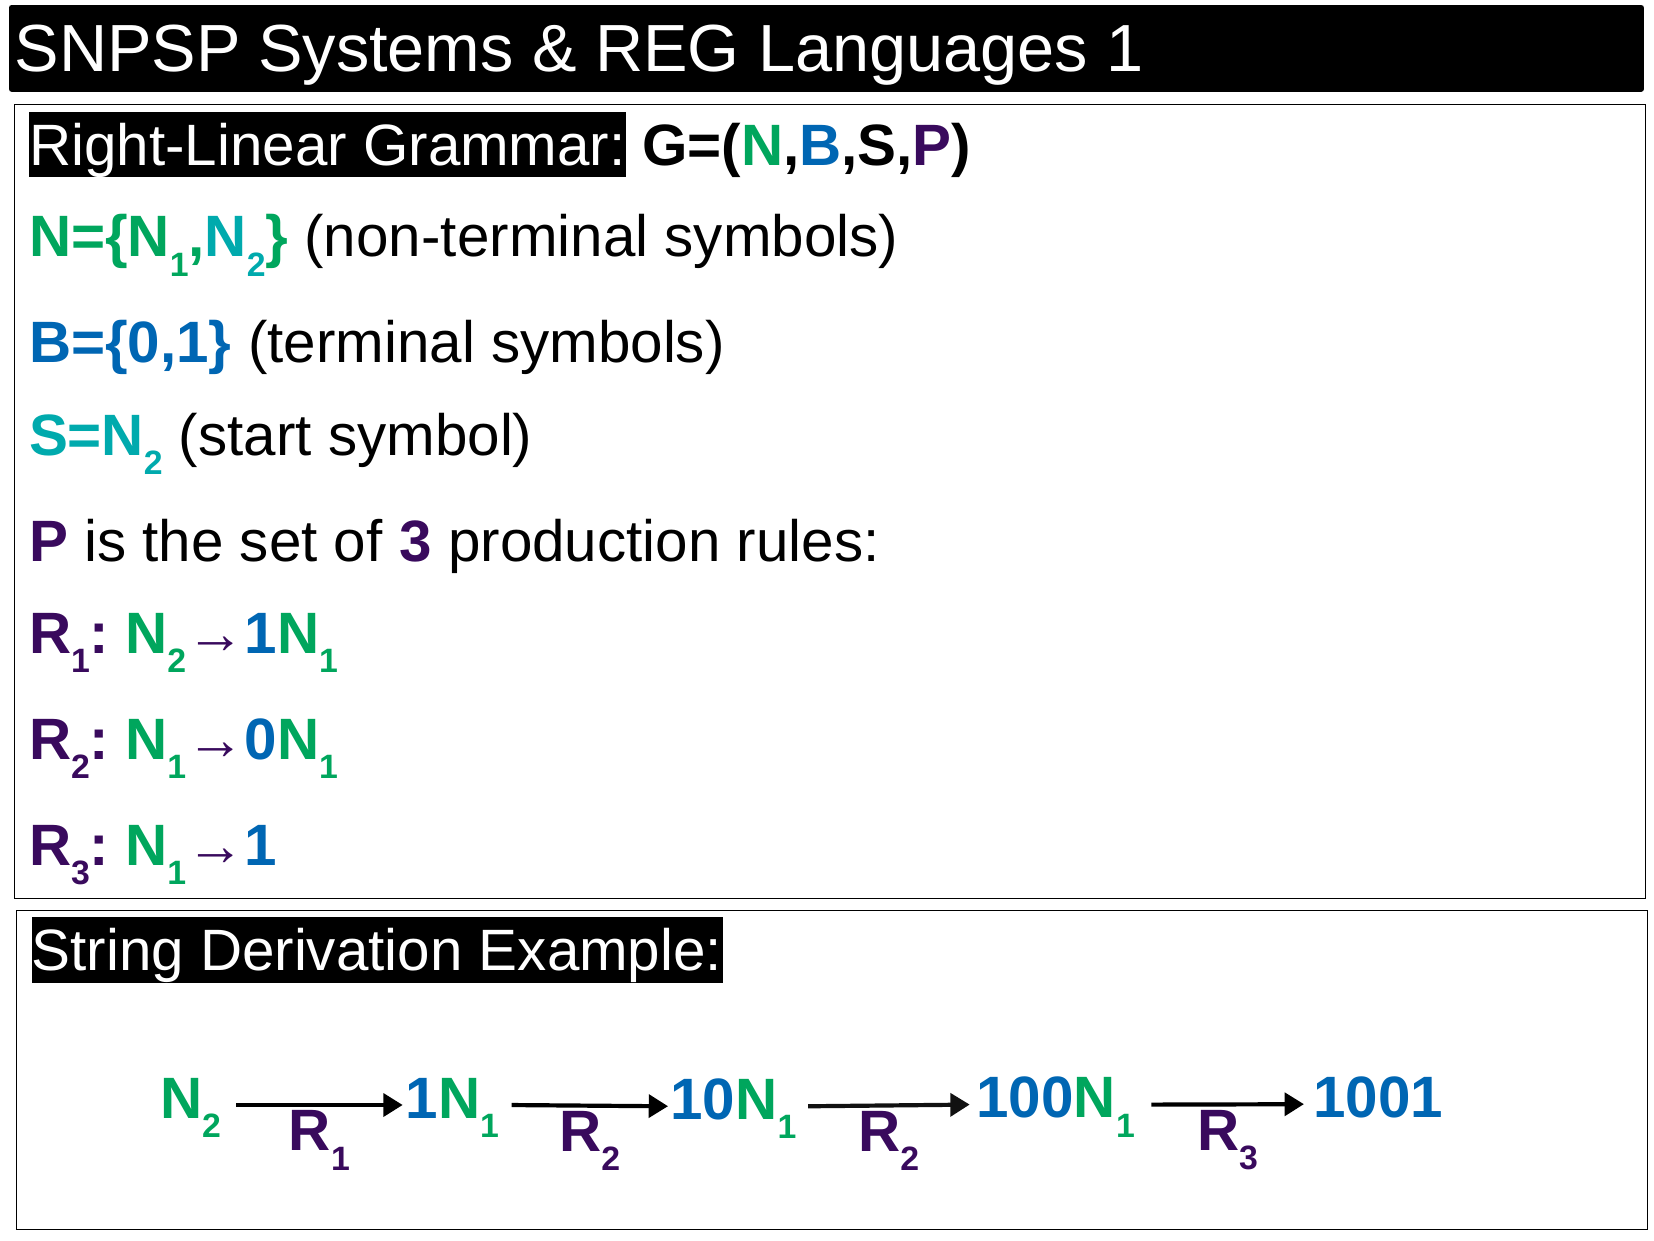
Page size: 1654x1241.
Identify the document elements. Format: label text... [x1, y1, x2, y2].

text_box String Derivation Example: [16, 910, 1648, 1230]
text_box Right-Linear Grammar: G=(N,B,S,P) N={N1,N2} (non-terminal symbols) B={0,1} (terminal symbols) S=N2 (start symbol) P is the set of 3 production rules: R1: N2→1N1 R2: N1→0N1 R3: N1→1 [14, 104, 1646, 899]
title SNPSP Systems & REG Languages 1 [11, 7, 1642, 89]
